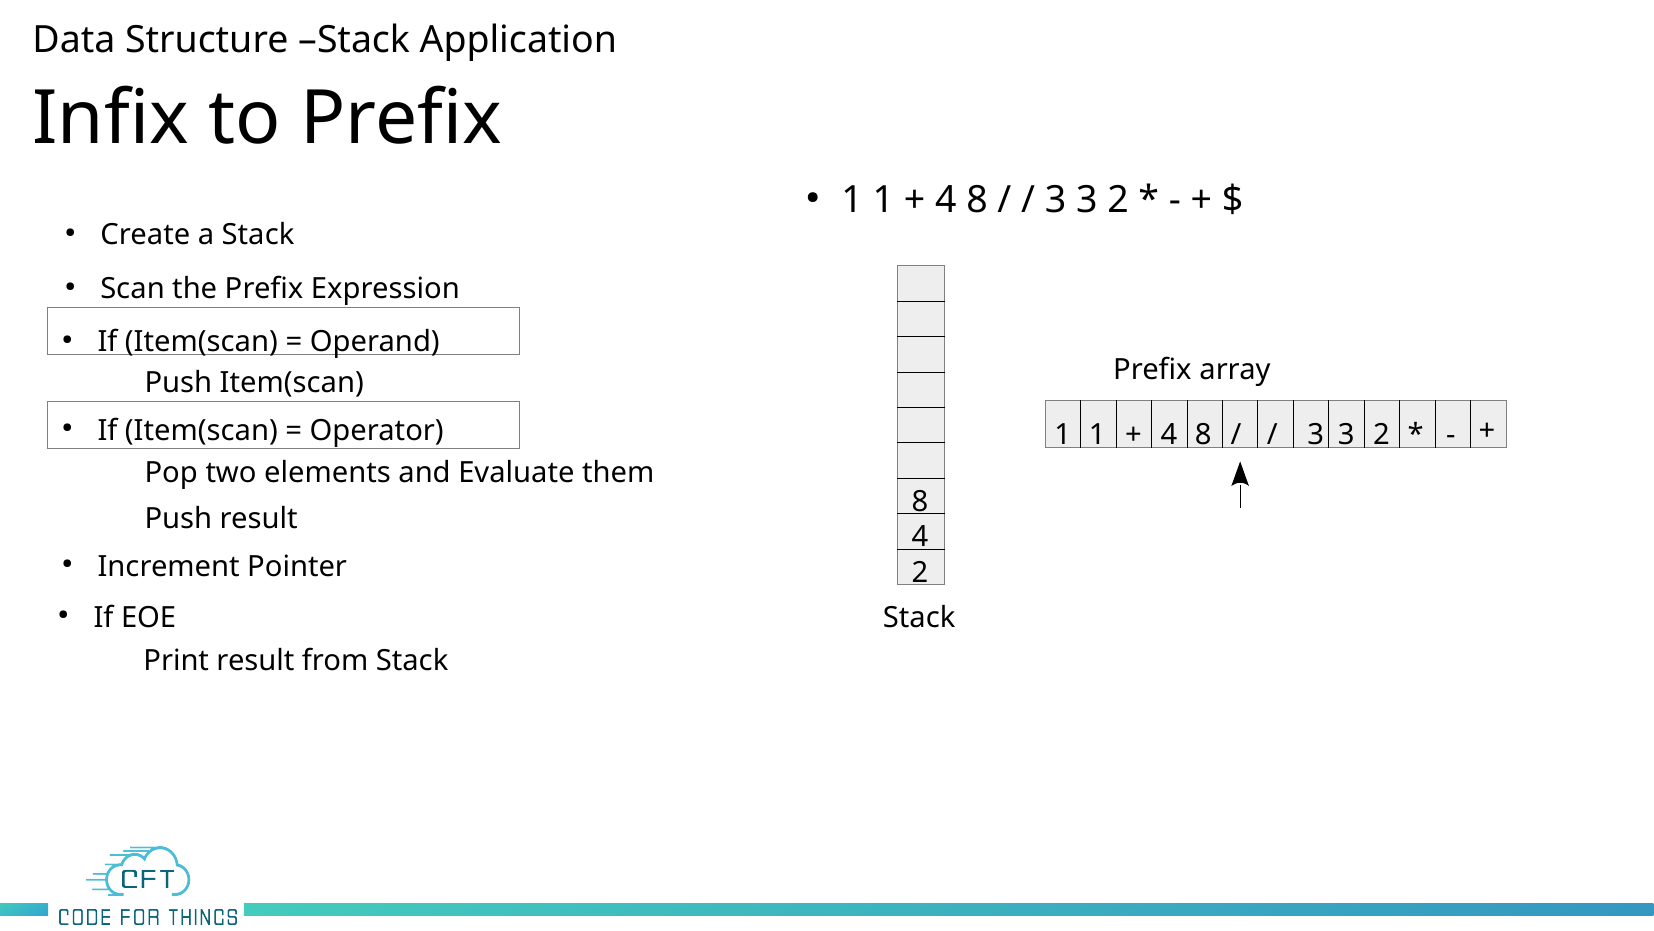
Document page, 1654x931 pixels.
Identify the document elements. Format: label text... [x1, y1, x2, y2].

text_box [897, 373, 945, 407]
text_box [1117, 400, 1151, 406]
text_box [47, 307, 520, 355]
text_box 1 [1039, 406, 1074, 456]
text_box Push result [94, 490, 426, 550]
text_box If (Item(scan) = Operator) [47, 401, 496, 461]
text_box [1294, 400, 1328, 406]
text_box Print result from Stack [93, 631, 615, 691]
text_box 4 [1145, 406, 1180, 456]
text_box If (Item(scan) = Operand) [47, 312, 491, 373]
text_box - [1431, 405, 1472, 456]
text_box [1400, 400, 1435, 405]
text_box 8 [1180, 406, 1229, 456]
text_box [1188, 400, 1222, 406]
text_box + [1123, 406, 1145, 456]
text_box [1258, 400, 1293, 406]
text_box / [1229, 406, 1252, 456]
text_box Prefix array [1098, 340, 1312, 391]
text_box * [1392, 405, 1431, 456]
text_box [897, 443, 945, 472]
text_box 3 [1341, 406, 1372, 456]
text_box [1365, 400, 1399, 406]
text_box + [1463, 401, 1518, 451]
text_box [1081, 400, 1116, 406]
text_box 2 [1372, 406, 1407, 456]
text_box [897, 337, 945, 372]
text_box [1329, 400, 1364, 406]
picture [59, 846, 237, 925]
text_box Stack [868, 588, 979, 638]
text_box 1 [1074, 406, 1123, 456]
text_box [1152, 400, 1187, 406]
title Data Structure –Stack Application Infix to Prefix [32, 12, 1536, 166]
text_box 2 [896, 543, 946, 593]
text_box [897, 408, 945, 442]
text_box 1 1 + 4 8 / / 3 3 2 * - + $ [791, 165, 1377, 225]
text_box [1436, 400, 1470, 405]
text_box [1223, 400, 1257, 406]
text_box 3 [1292, 406, 1341, 456]
text_box If EOE [43, 588, 375, 638]
text_box 8 [896, 472, 945, 522]
text_box Scan the Prefix Expression [50, 259, 537, 319]
text_box Pop two elements and Evaluate them [94, 443, 709, 502]
text_box [897, 302, 945, 336]
text_box Push Item(scan) [94, 373, 426, 401]
text_box 4 [896, 522, 945, 543]
text_box Increment Pointer [47, 537, 621, 597]
text_box [897, 265, 945, 301]
text_box / [1252, 406, 1292, 456]
text_box [496, 401, 520, 449]
text_box [1045, 400, 1080, 406]
text_box Create a Stack [50, 206, 355, 266]
